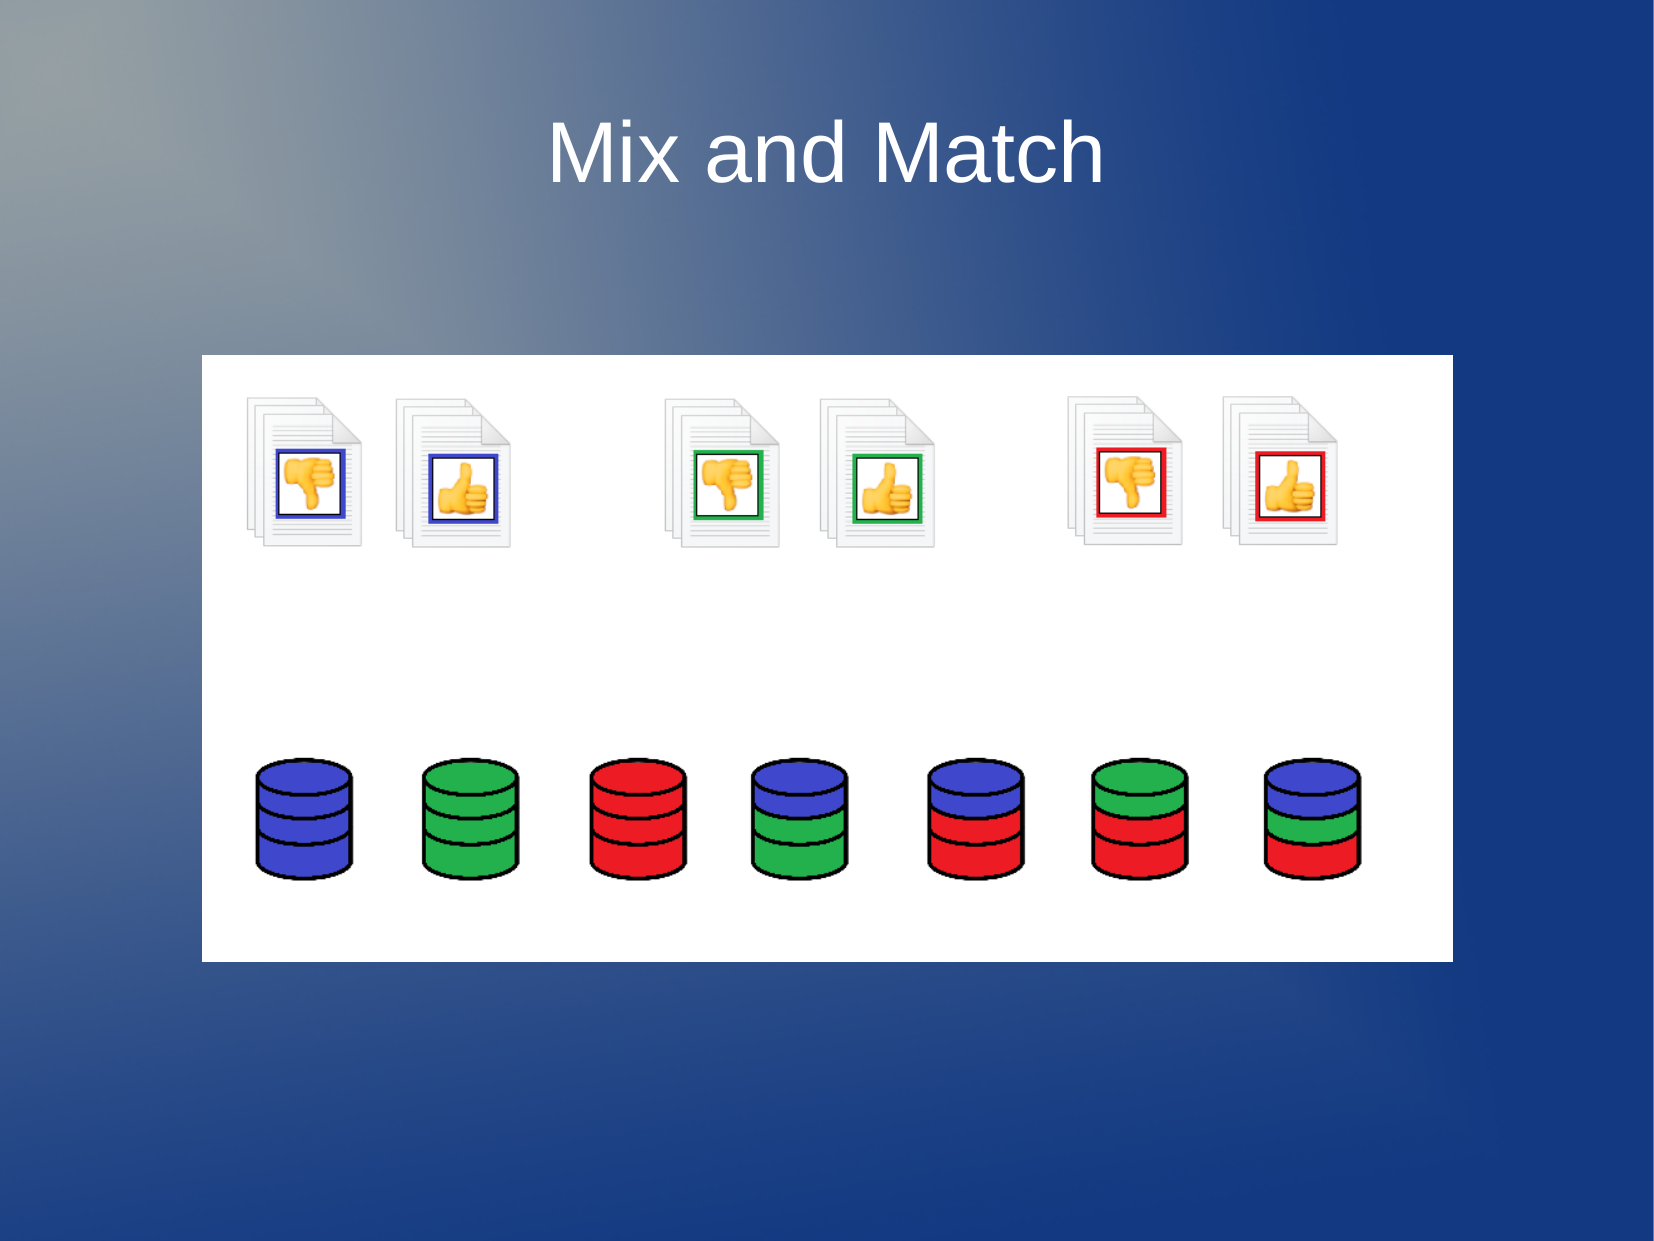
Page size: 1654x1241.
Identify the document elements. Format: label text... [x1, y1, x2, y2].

title Mix and Match [82, 49, 1571, 257]
picture [0, 0, 1654, 1241]
